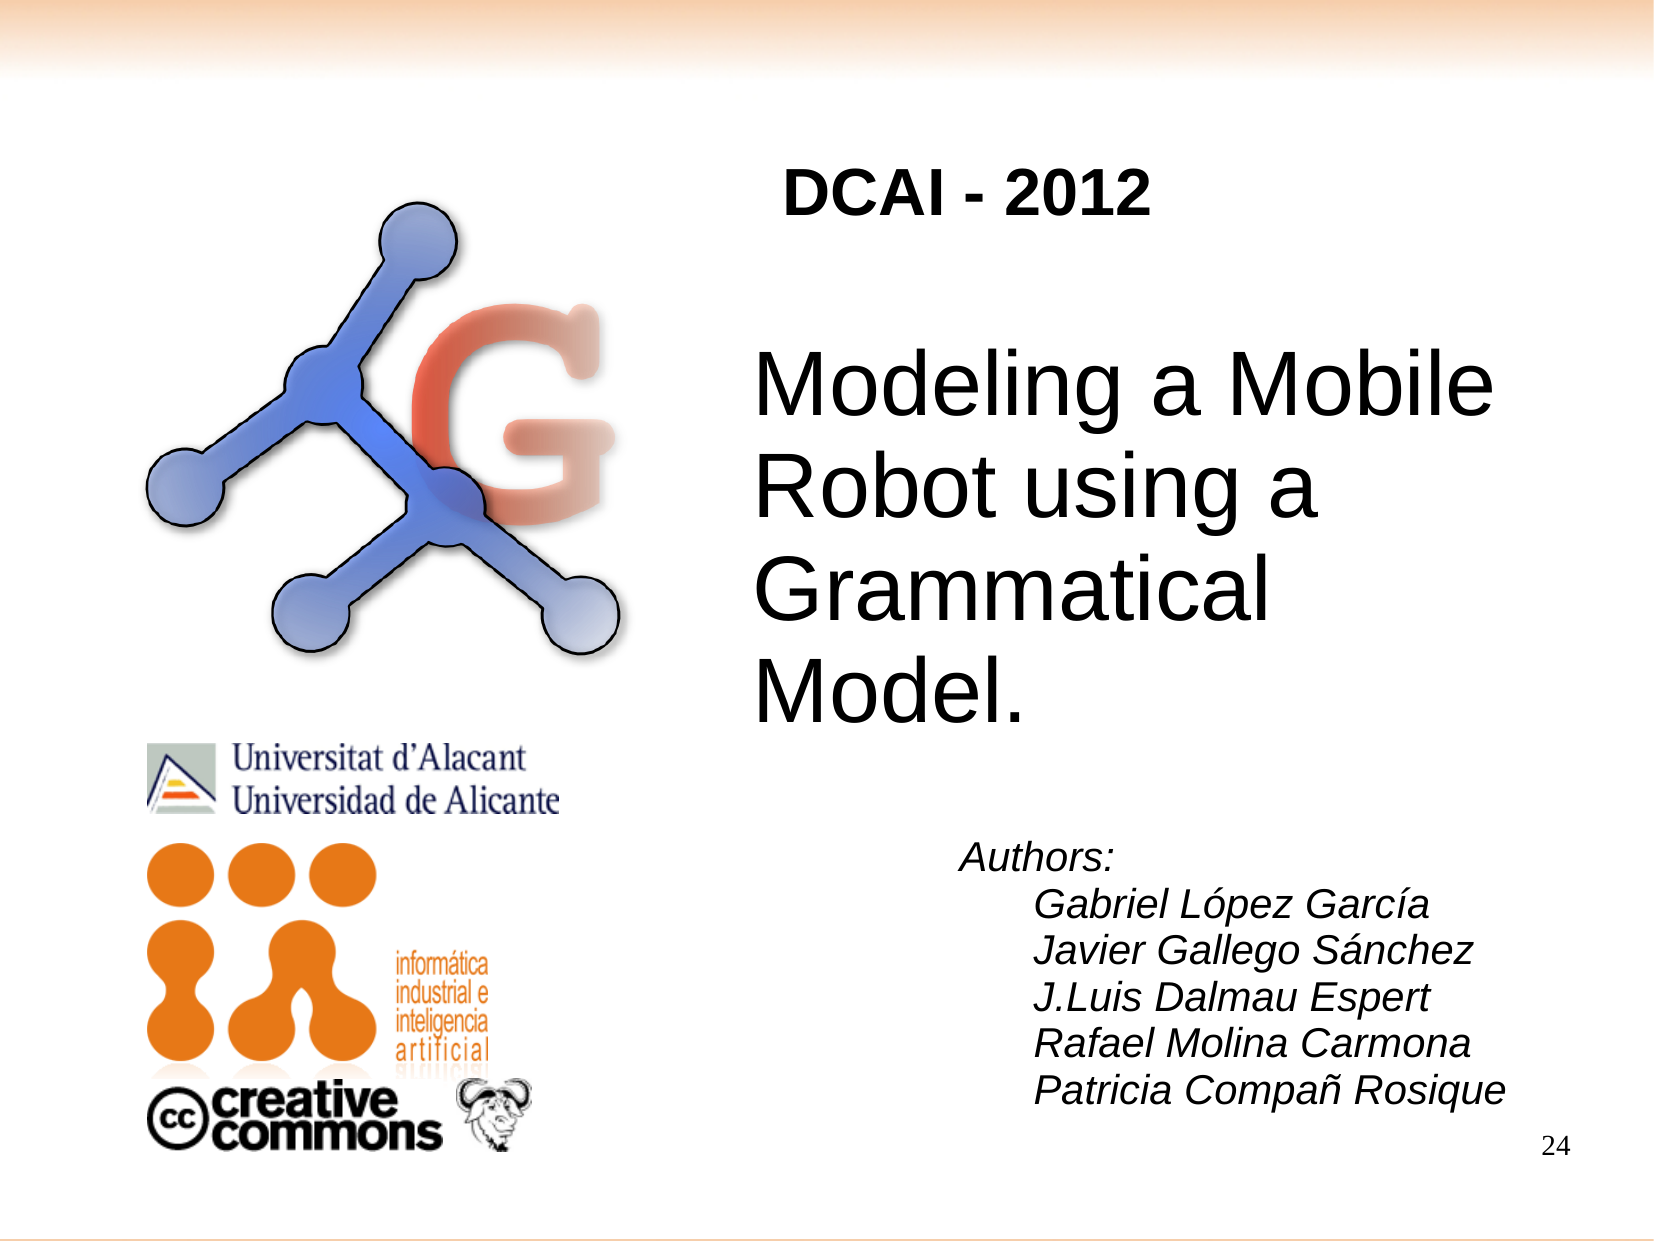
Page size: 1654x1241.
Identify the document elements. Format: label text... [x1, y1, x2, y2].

picture [0, 0, 1654, 1241]
text_box Modeling a Mobile Robot using a Grammatical Model. [738, 324, 1565, 750]
text_box DCAI - 2012 [767, 147, 1329, 238]
text_box Authors: Gabriel López García Javier Gallego Sánchez J.Luis Dalmau Espert Rafael Molina Carmona Patricia Compañ Rosique [944, 826, 1536, 1167]
